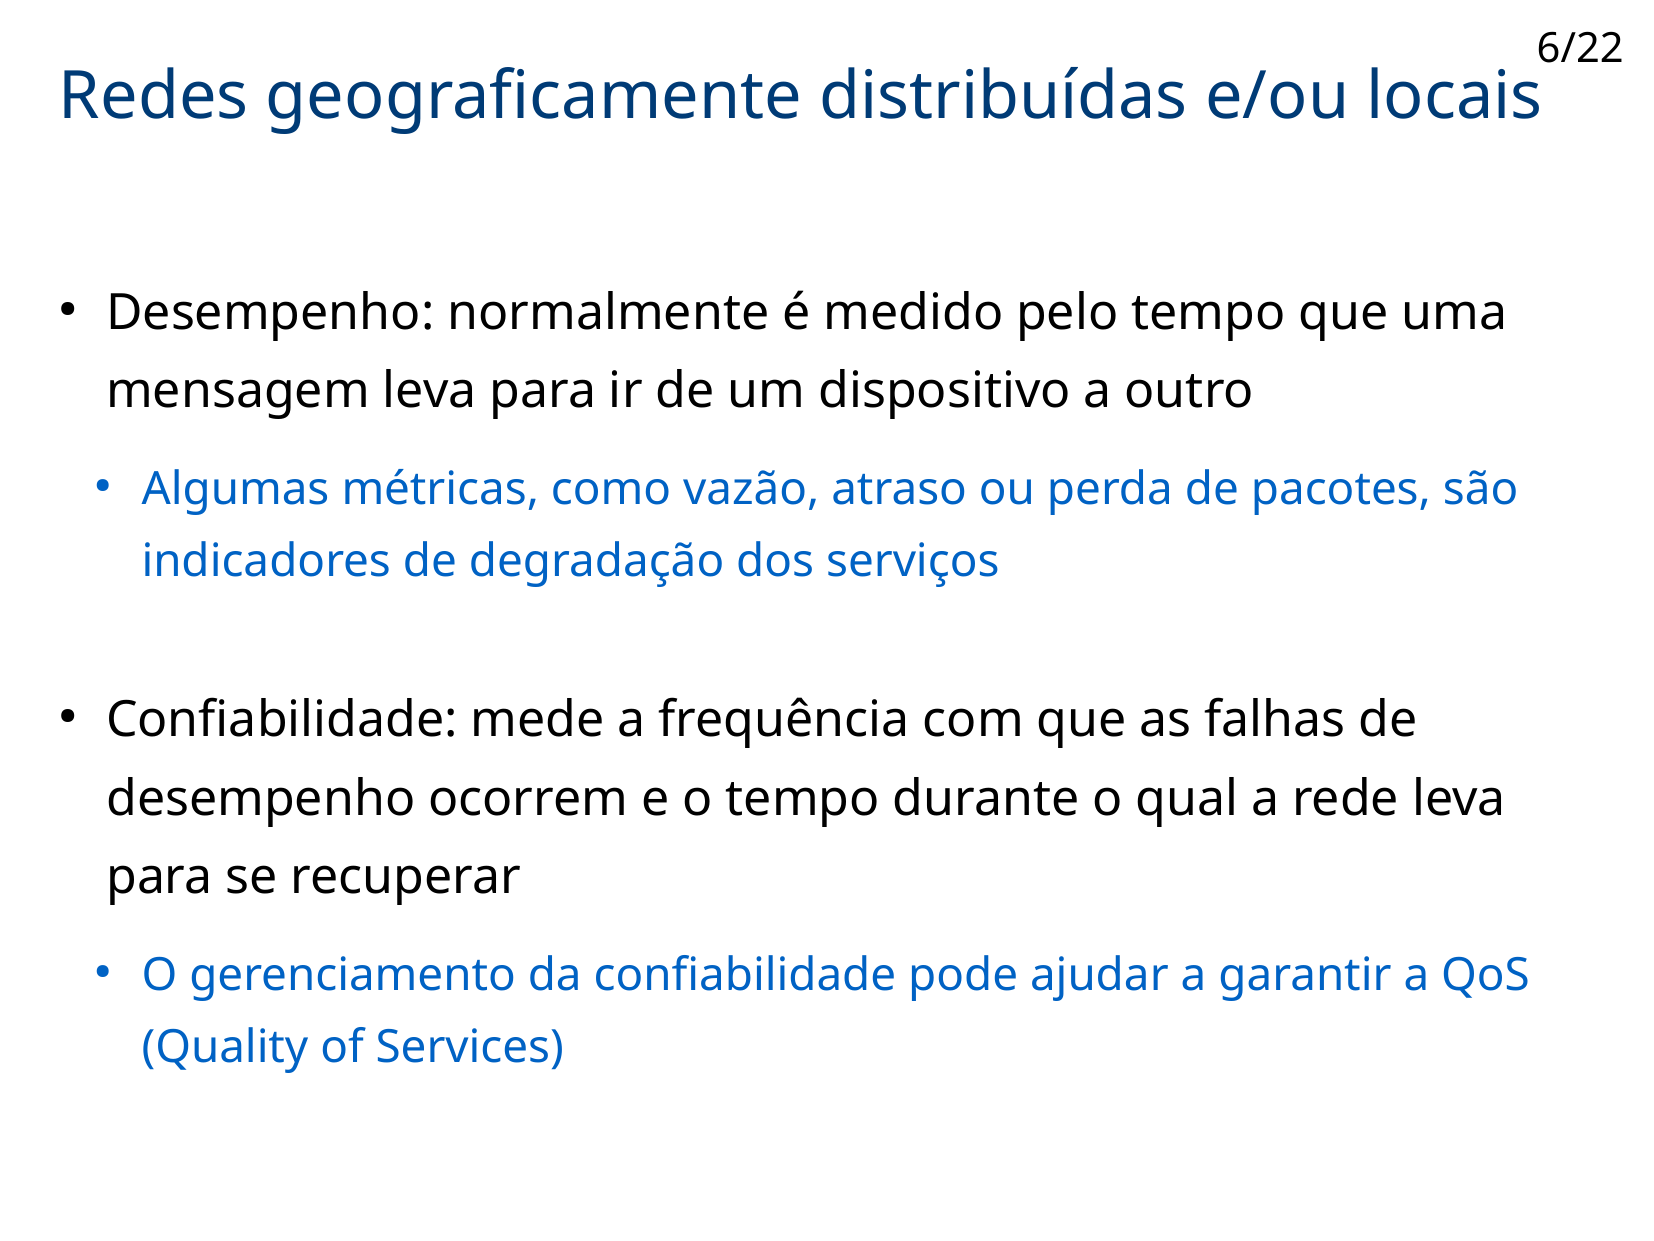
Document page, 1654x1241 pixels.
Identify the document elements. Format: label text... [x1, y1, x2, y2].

title Redes geograficamente distribuídas e/ou locais [59, 47, 1625, 166]
list Desempenho: normalmente é medido pelo tempo que uma mensagem leva para ir de um dispositivo a outro Algumas métricas, como vazão, atraso ou perda de pacotes, são indicadores de degradação dos serviços Confiabilidade: mede a frequência com que as falhas de desempenho ocorrem e o tempo durante o qual a rede leva para se recuperar O gerenciamento da confiabilidade pode ajudar a garantir a QoS (Quality of Services) [59, 265, 1625, 1211]
